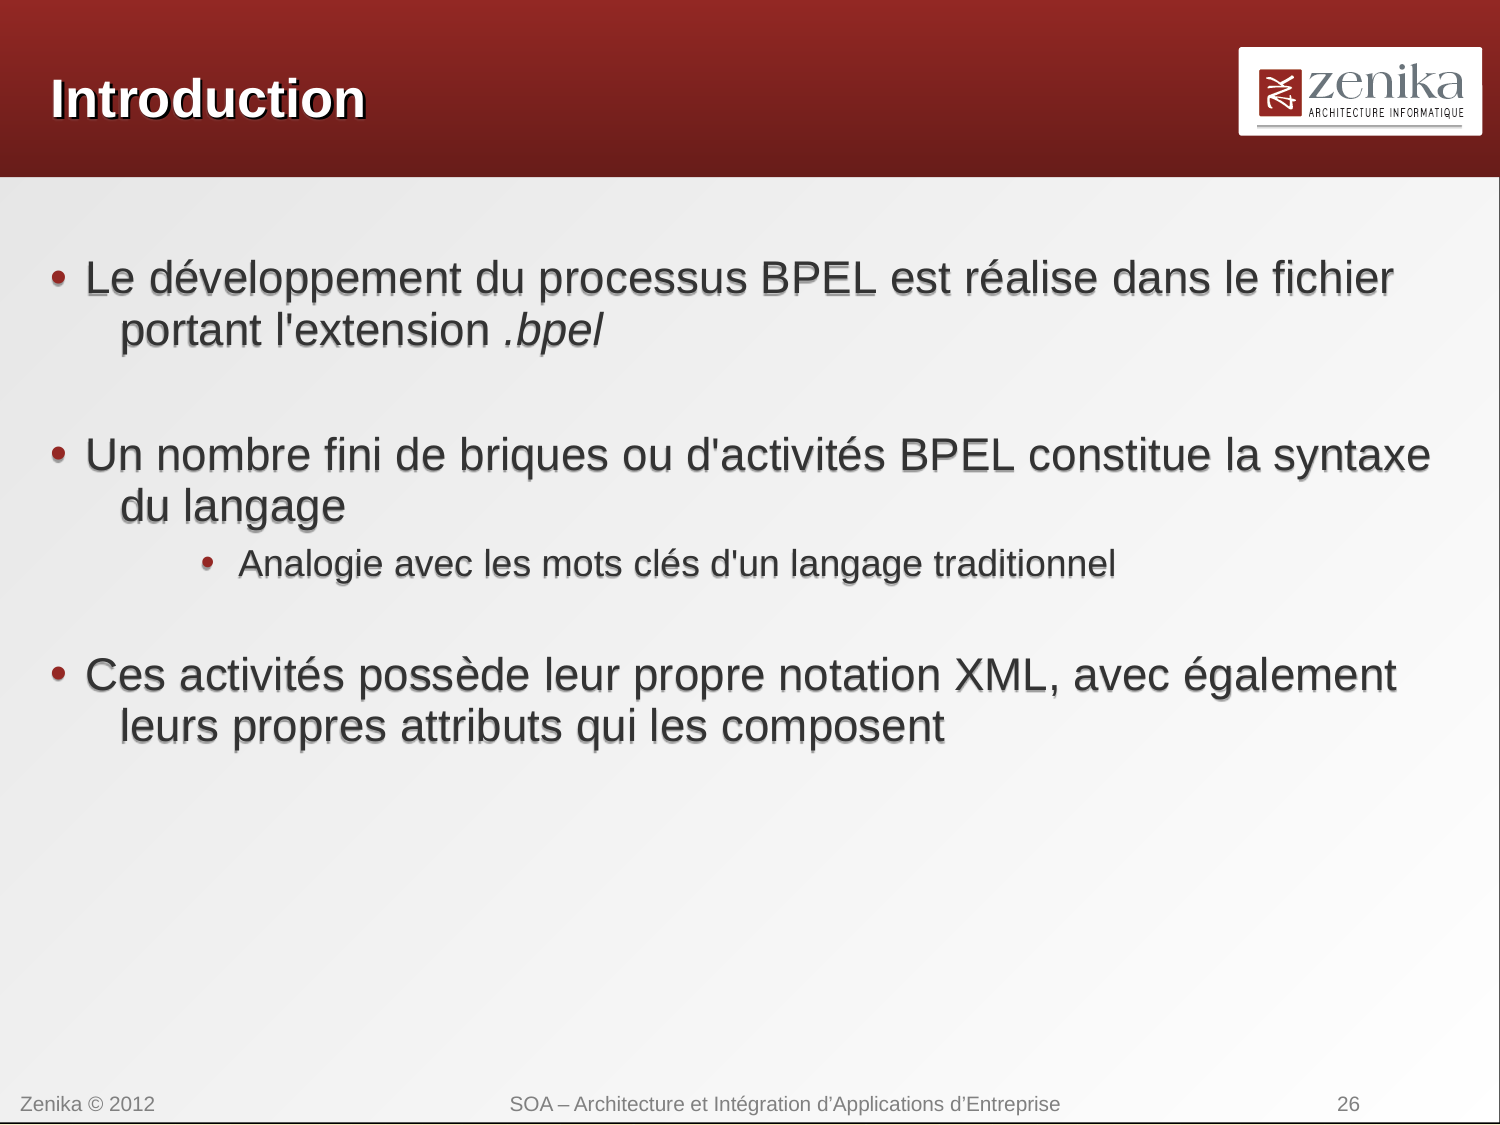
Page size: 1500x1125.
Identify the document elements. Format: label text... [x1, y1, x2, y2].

subtitle Le développement du processus BPEL est réalise dans le fichier portant l'extension .bpel Un nombre fini de briques ou d'activités BPEL constitue la syntaxe du langage Analogie avec les mots clés d'un langage traditionnel Ces activités possède leur propre notation XML, avec également leurs propres attributs qui les composent [50, 249, 1435, 1079]
title Introduction [50, 22, 1206, 172]
